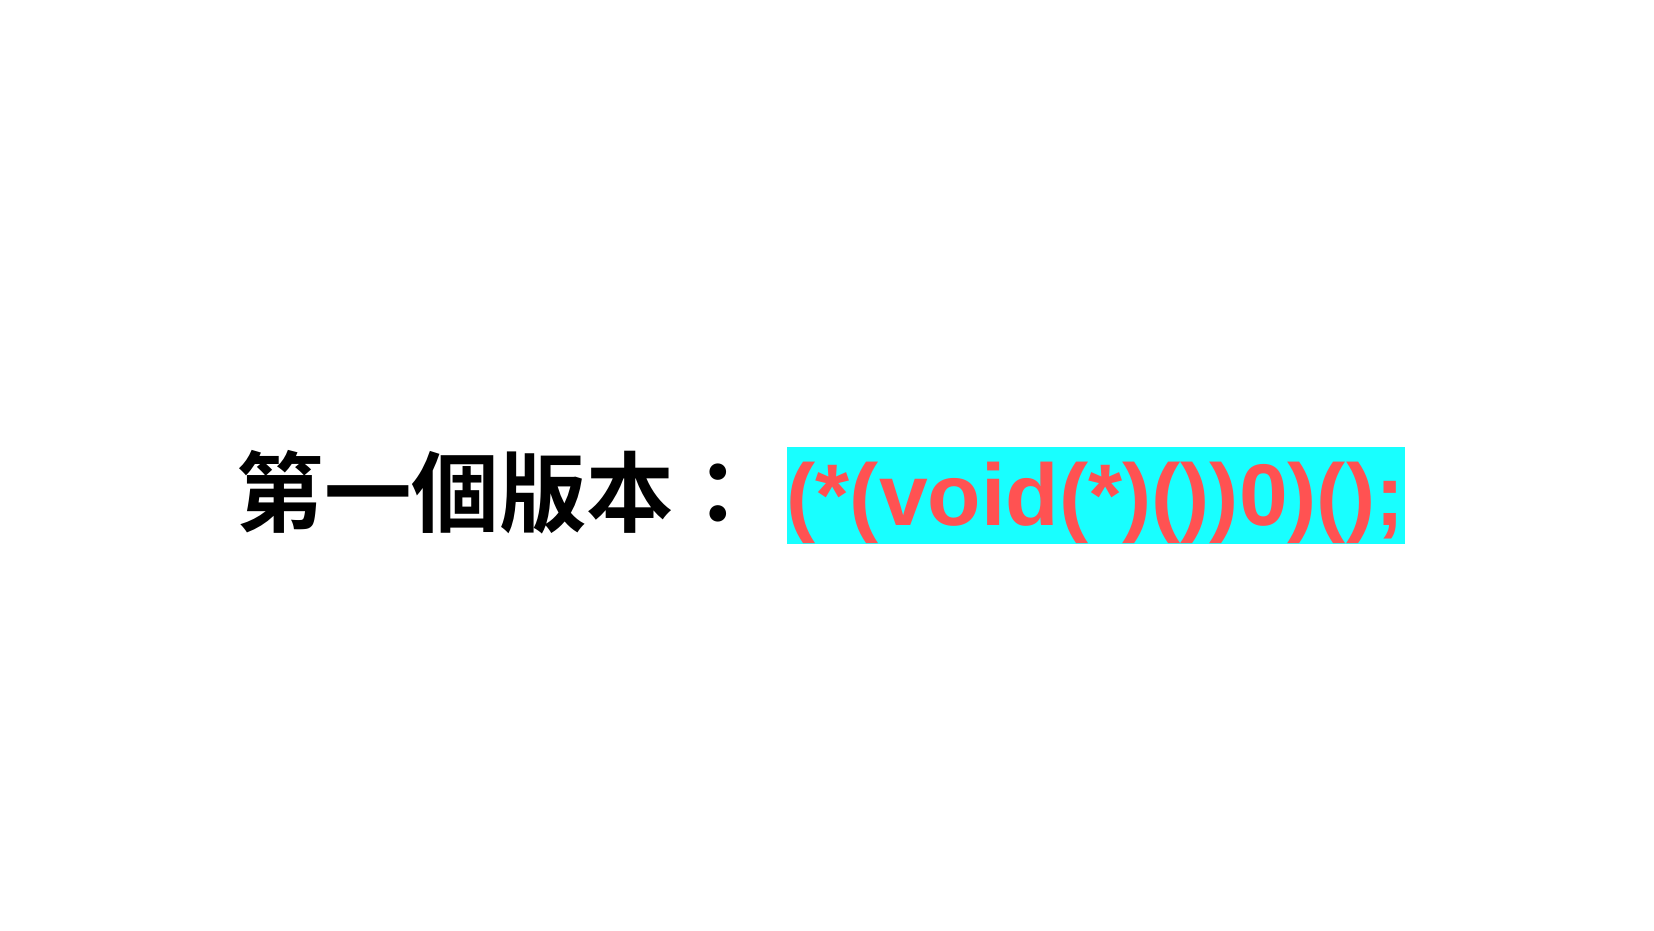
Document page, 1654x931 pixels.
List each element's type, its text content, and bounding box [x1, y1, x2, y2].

text_box 第一個版本：(*(void(*)())0)(); [76, 217, 1566, 758]
